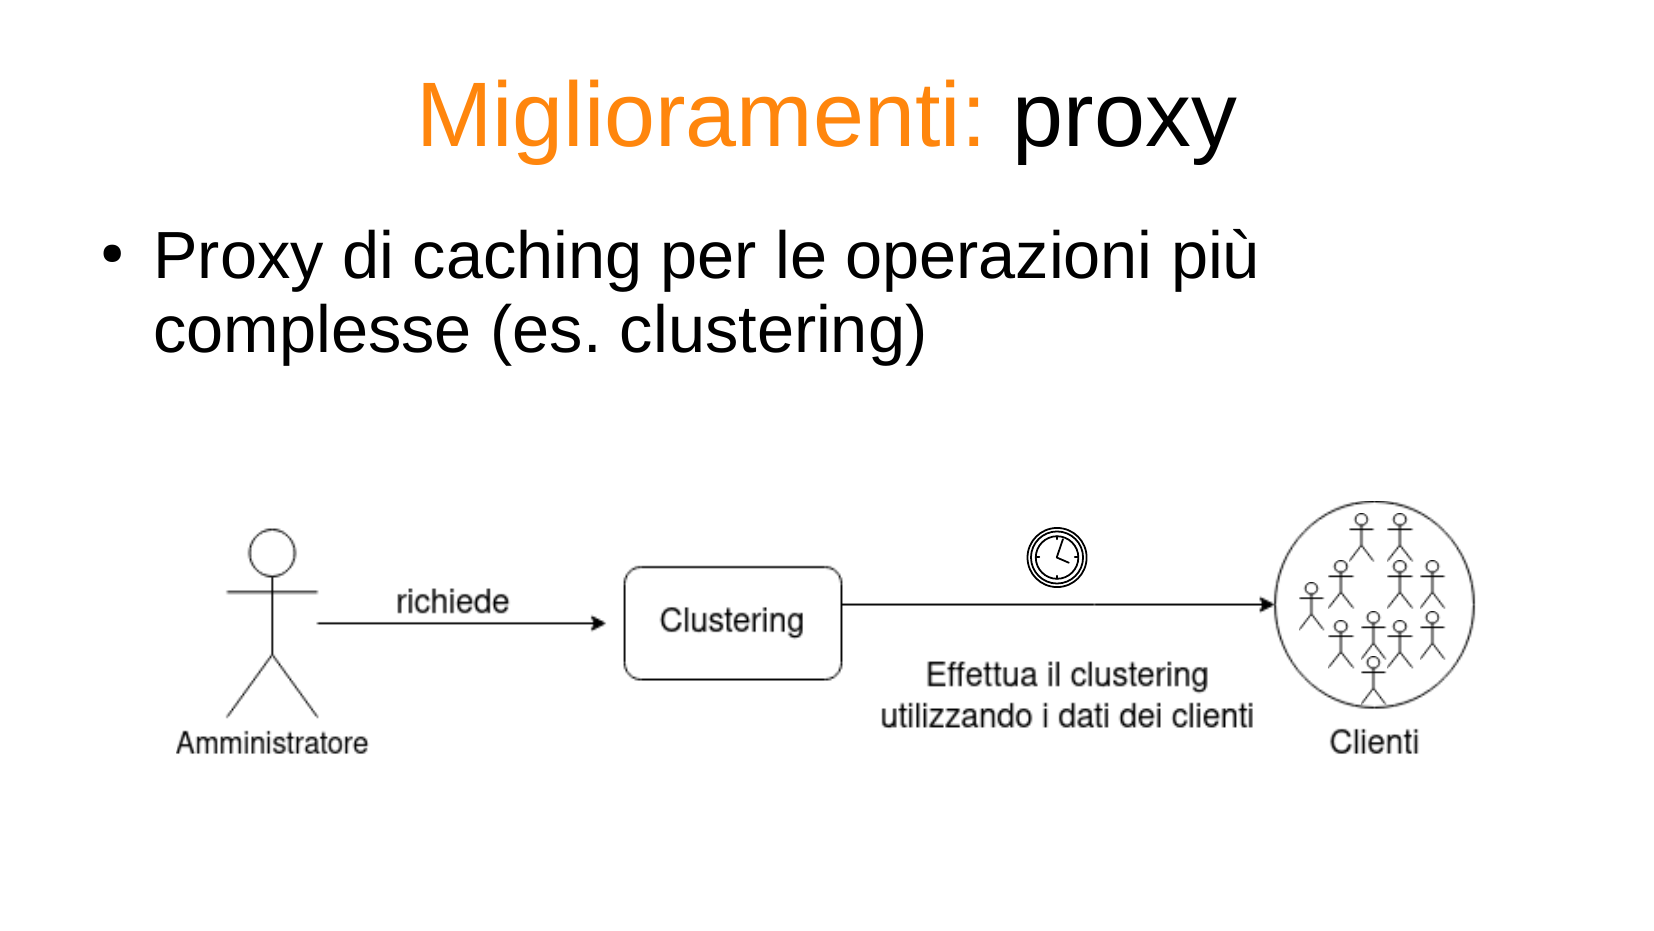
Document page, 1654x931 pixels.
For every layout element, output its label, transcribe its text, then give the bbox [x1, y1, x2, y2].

title Miglioramenti: proxy [82, 37, 1571, 193]
text_box [1027, 527, 1087, 588]
list Proxy di caching per le operazioni più complesse (es. clustering) [82, 217, 1571, 414]
picture [176, 501, 1477, 784]
